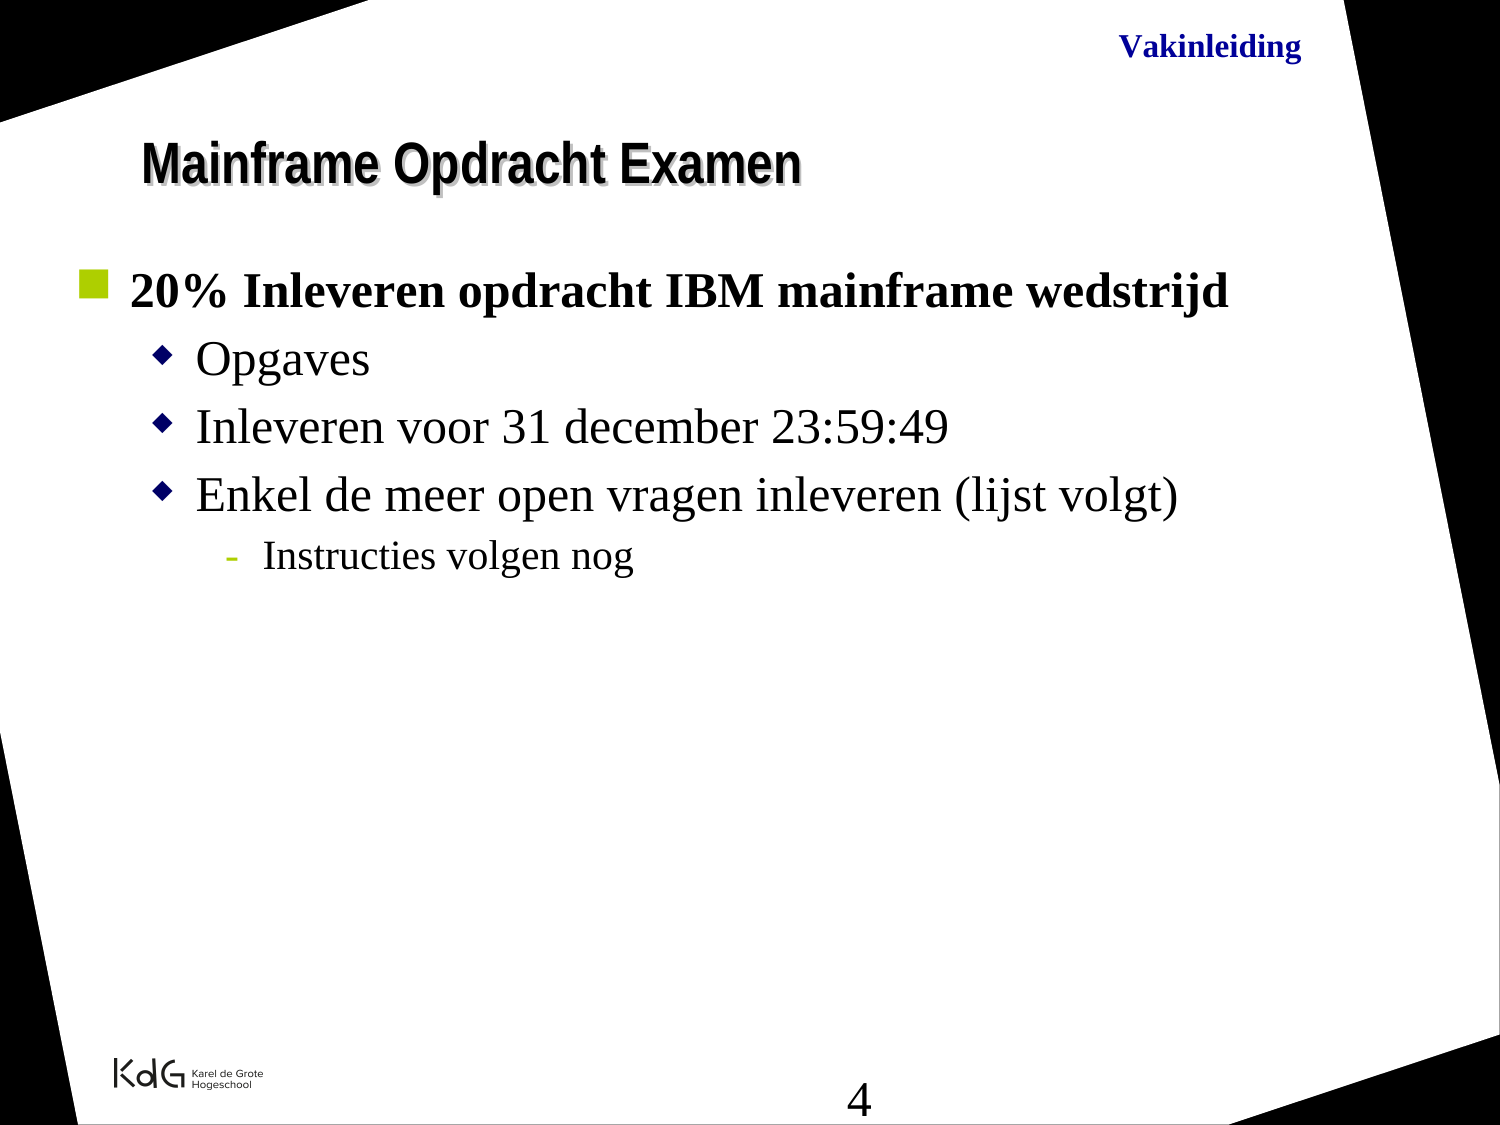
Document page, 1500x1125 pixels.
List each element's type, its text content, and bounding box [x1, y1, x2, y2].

title Mainframe Opdracht Examen [141, 72, 1447, 253]
list 20% Inleveren opdracht IBM mainframe wedstrijd Opgaves Inleveren voor 31 december 23:59:49 Enkel de meer open vragen inleveren (lijst volgt) Instructies volgen nog [75, 263, 1425, 1006]
picture [114, 1058, 263, 1090]
